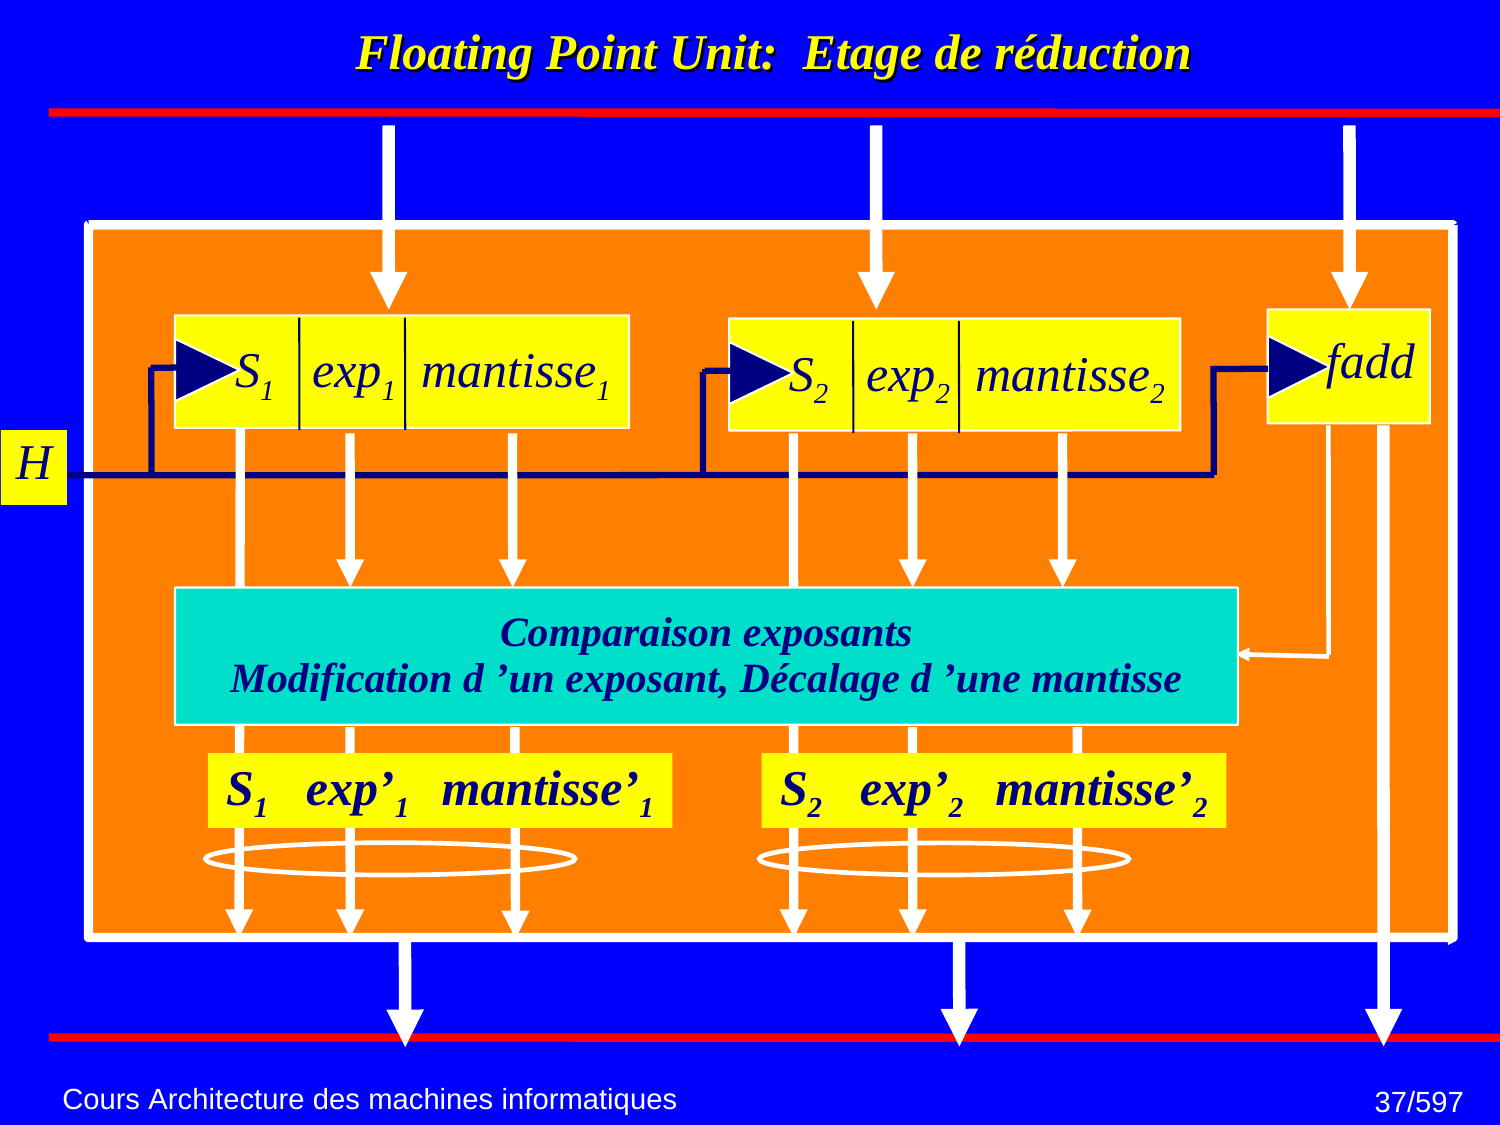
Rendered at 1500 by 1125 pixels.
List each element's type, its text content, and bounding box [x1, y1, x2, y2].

text_box [355, 829, 510, 844]
text_box H [0, 430, 67, 498]
text_box fadd [1310, 329, 1430, 397]
text_box [520, 850, 570, 867]
text_box S2 exp2 mantisse2 [774, 338, 1180, 414]
text_box [1083, 851, 1124, 867]
text_box [799, 846, 908, 872]
text_box [799, 829, 907, 846]
text_box [918, 846, 1072, 872]
text_box [351, 874, 514, 938]
text_box [210, 853, 234, 864]
text_box [795, 872, 912, 938]
text_box [0, 498, 67, 505]
text_box [918, 829, 1072, 844]
text_box [244, 846, 345, 872]
text_box [240, 872, 350, 938]
text_box S1 exp1 mantisse1 [220, 335, 627, 411]
text_box [244, 829, 345, 846]
text_box Comparaison exposants Modification d ’un exposant, Décalage d ’une mantisse [215, 603, 1198, 709]
text_box [88, 224, 1453, 938]
text_box [764, 853, 789, 865]
text_box [355, 845, 510, 872]
text_box [914, 873, 1077, 938]
title Floating Point Unit: Etage de réduction [141, 15, 1406, 88]
text_box S1 exp’1 mantisse’1 [211, 753, 669, 829]
text_box S2 exp’2 mantisse’2 [765, 753, 1223, 829]
